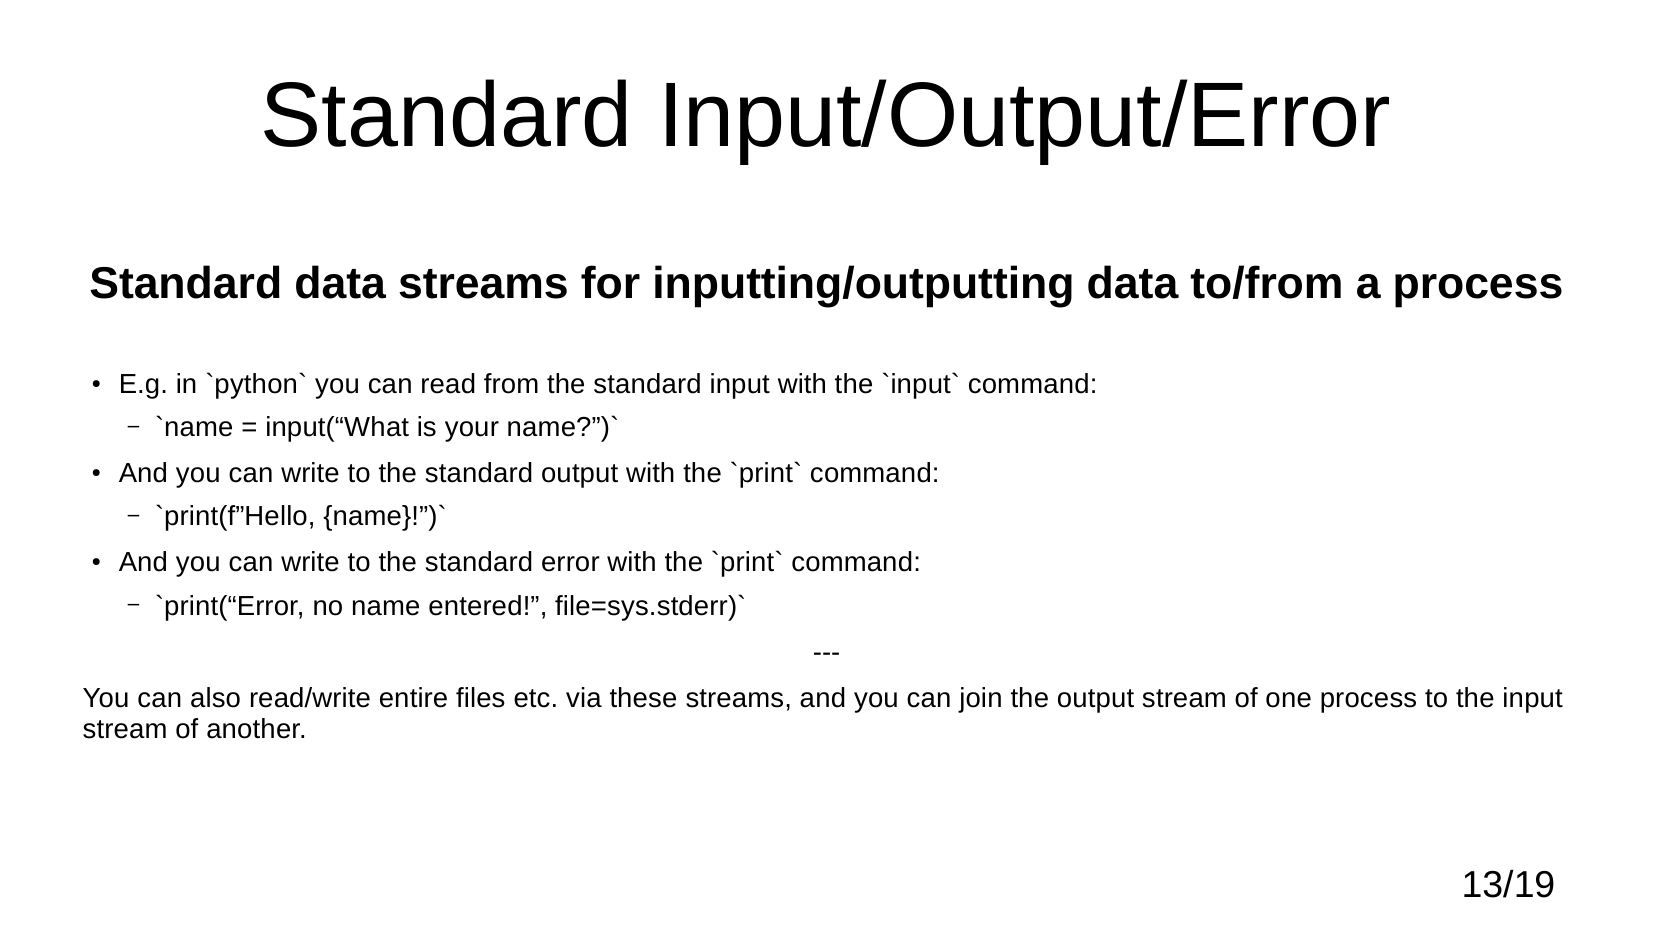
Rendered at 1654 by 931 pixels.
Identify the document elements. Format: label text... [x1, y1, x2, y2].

text_box <number>/19 [1446, 856, 1625, 931]
list Standard data streams for inputting/outputting data to/from a process E.g. in `python` you can read from the standard input with the `input` command: `name = input(“What is your name?”)` And you can write to the standard output with the `print` command: `print(f”Hello, {name}!”)` And you can write to the standard error with the `print` command: `print(“Error, no name entered!”, file=sys.stderr)` --- You can also read/write entire files etc. via these streams, and you can join the output stream of one process to the input stream of another. [82, 257, 1571, 798]
title Standard Input/Output/Error [82, 37, 1571, 193]
